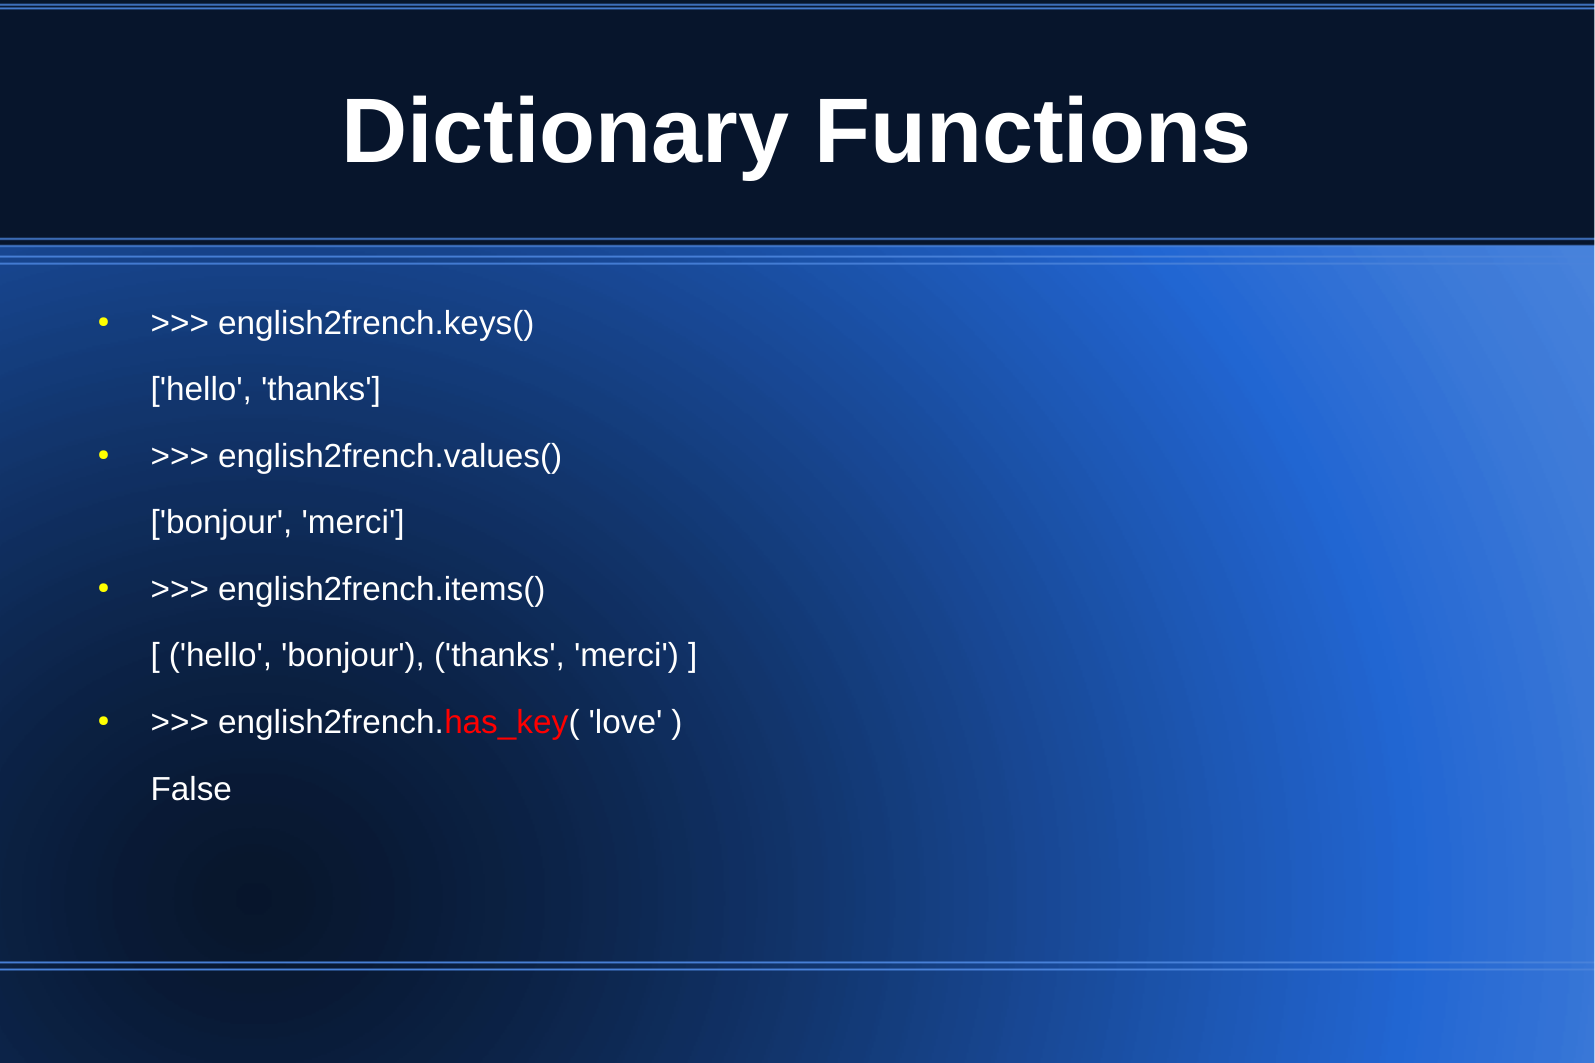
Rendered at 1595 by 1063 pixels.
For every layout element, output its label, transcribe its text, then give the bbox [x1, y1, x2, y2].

picture [0, 0, 1595, 1063]
list >>> english2french.keys() ['hello', 'thanks'] >>> english2french.values() ['bonjour', 'merci'] >>> english2french.items() [ ('hello', 'bonjour'), ('thanks', 'merci') ] >>> english2french.has_key( 'love' ) False [79, 304, 1515, 892]
title Dictionary Functions [79, 49, 1515, 213]
